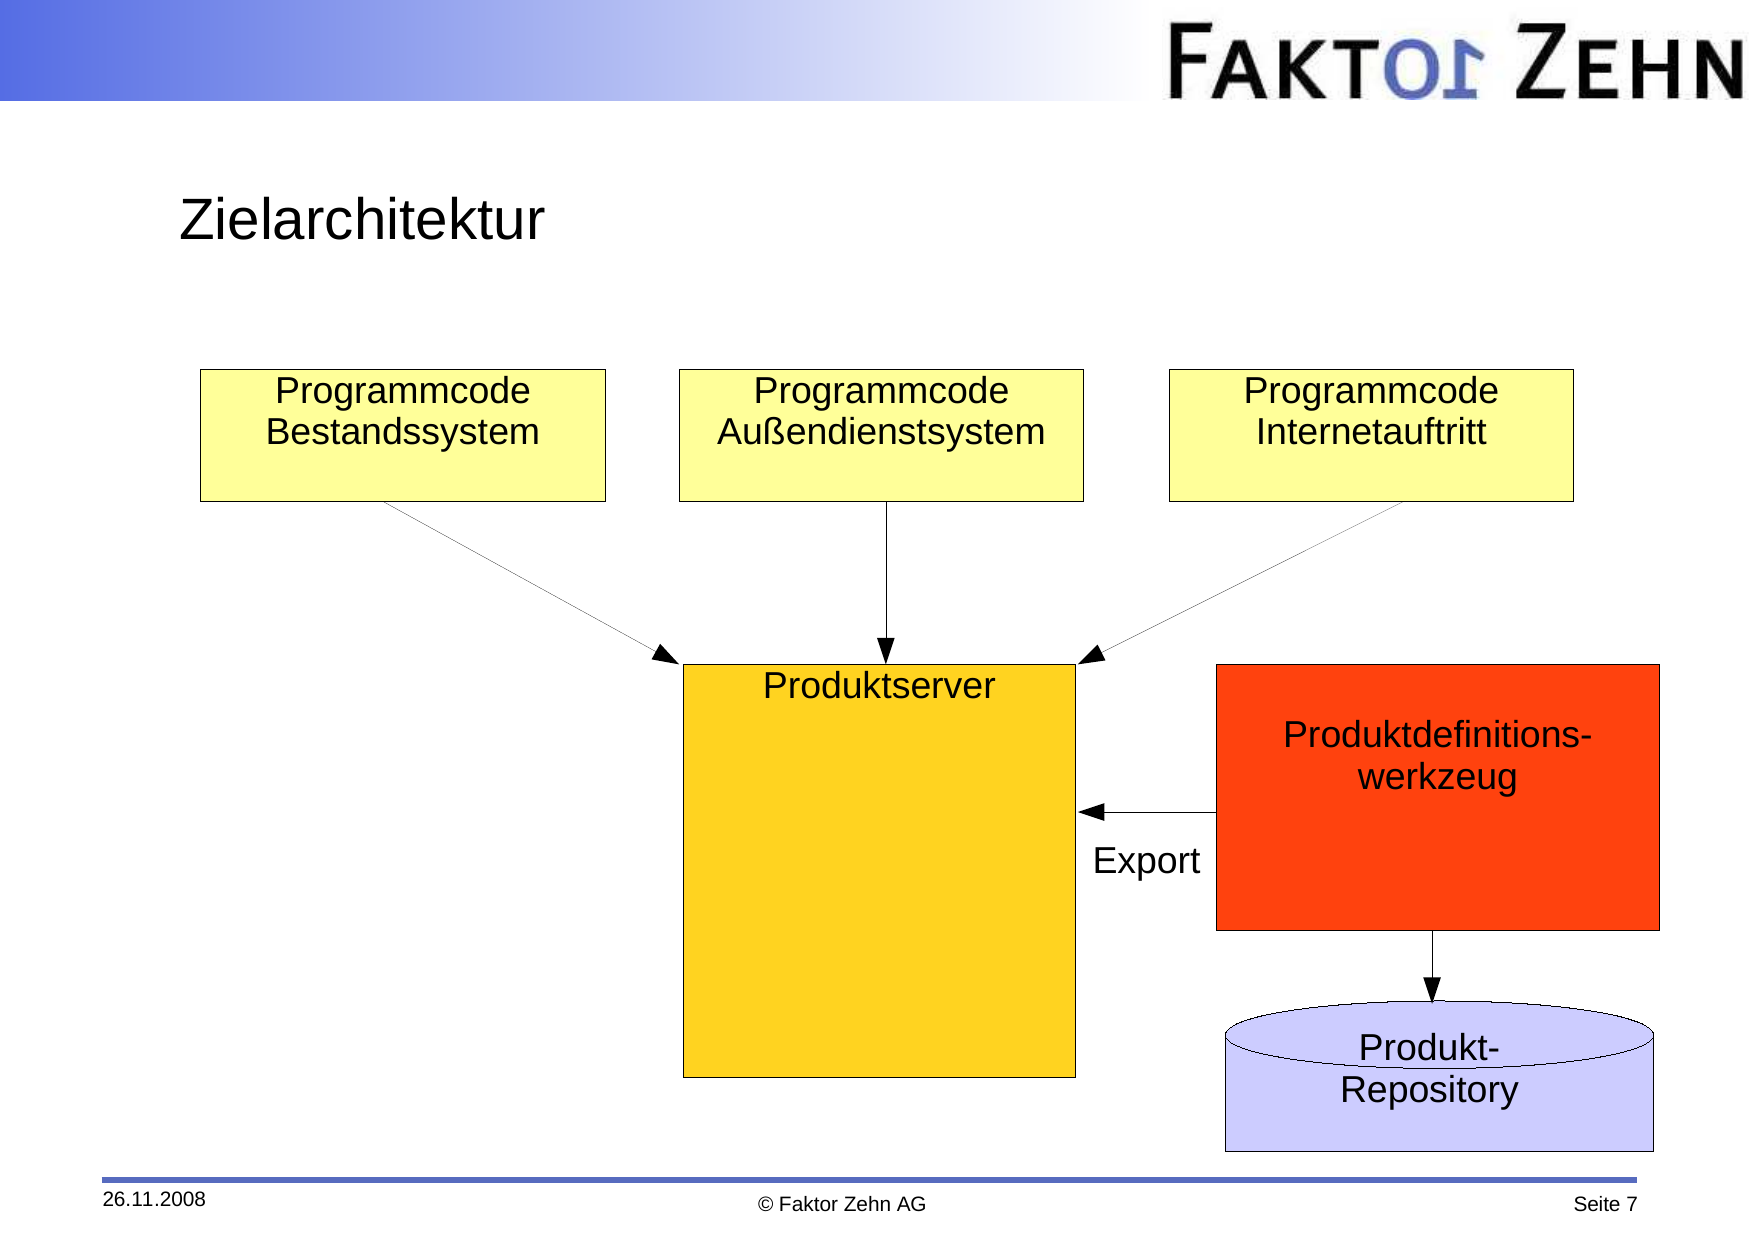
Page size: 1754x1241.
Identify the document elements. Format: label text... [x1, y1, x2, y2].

text_box Produkt- Repository [1340, 1026, 1570, 1111]
text_box [1225, 1000, 1654, 1152]
text_box Programmcode Internetauftritt [1169, 369, 1574, 502]
text_box Produktserver [683, 664, 1076, 1078]
title Zielarchitektur [179, 142, 1576, 296]
text_box Programmcode Bestandssystem [200, 369, 606, 502]
picture [1162, 7, 1752, 100]
text_box Programmcode Außendienstsystem [679, 369, 1084, 502]
text_box Export [1092, 839, 1201, 883]
text_box Produktdefinitions- werkzeug [1216, 664, 1660, 931]
